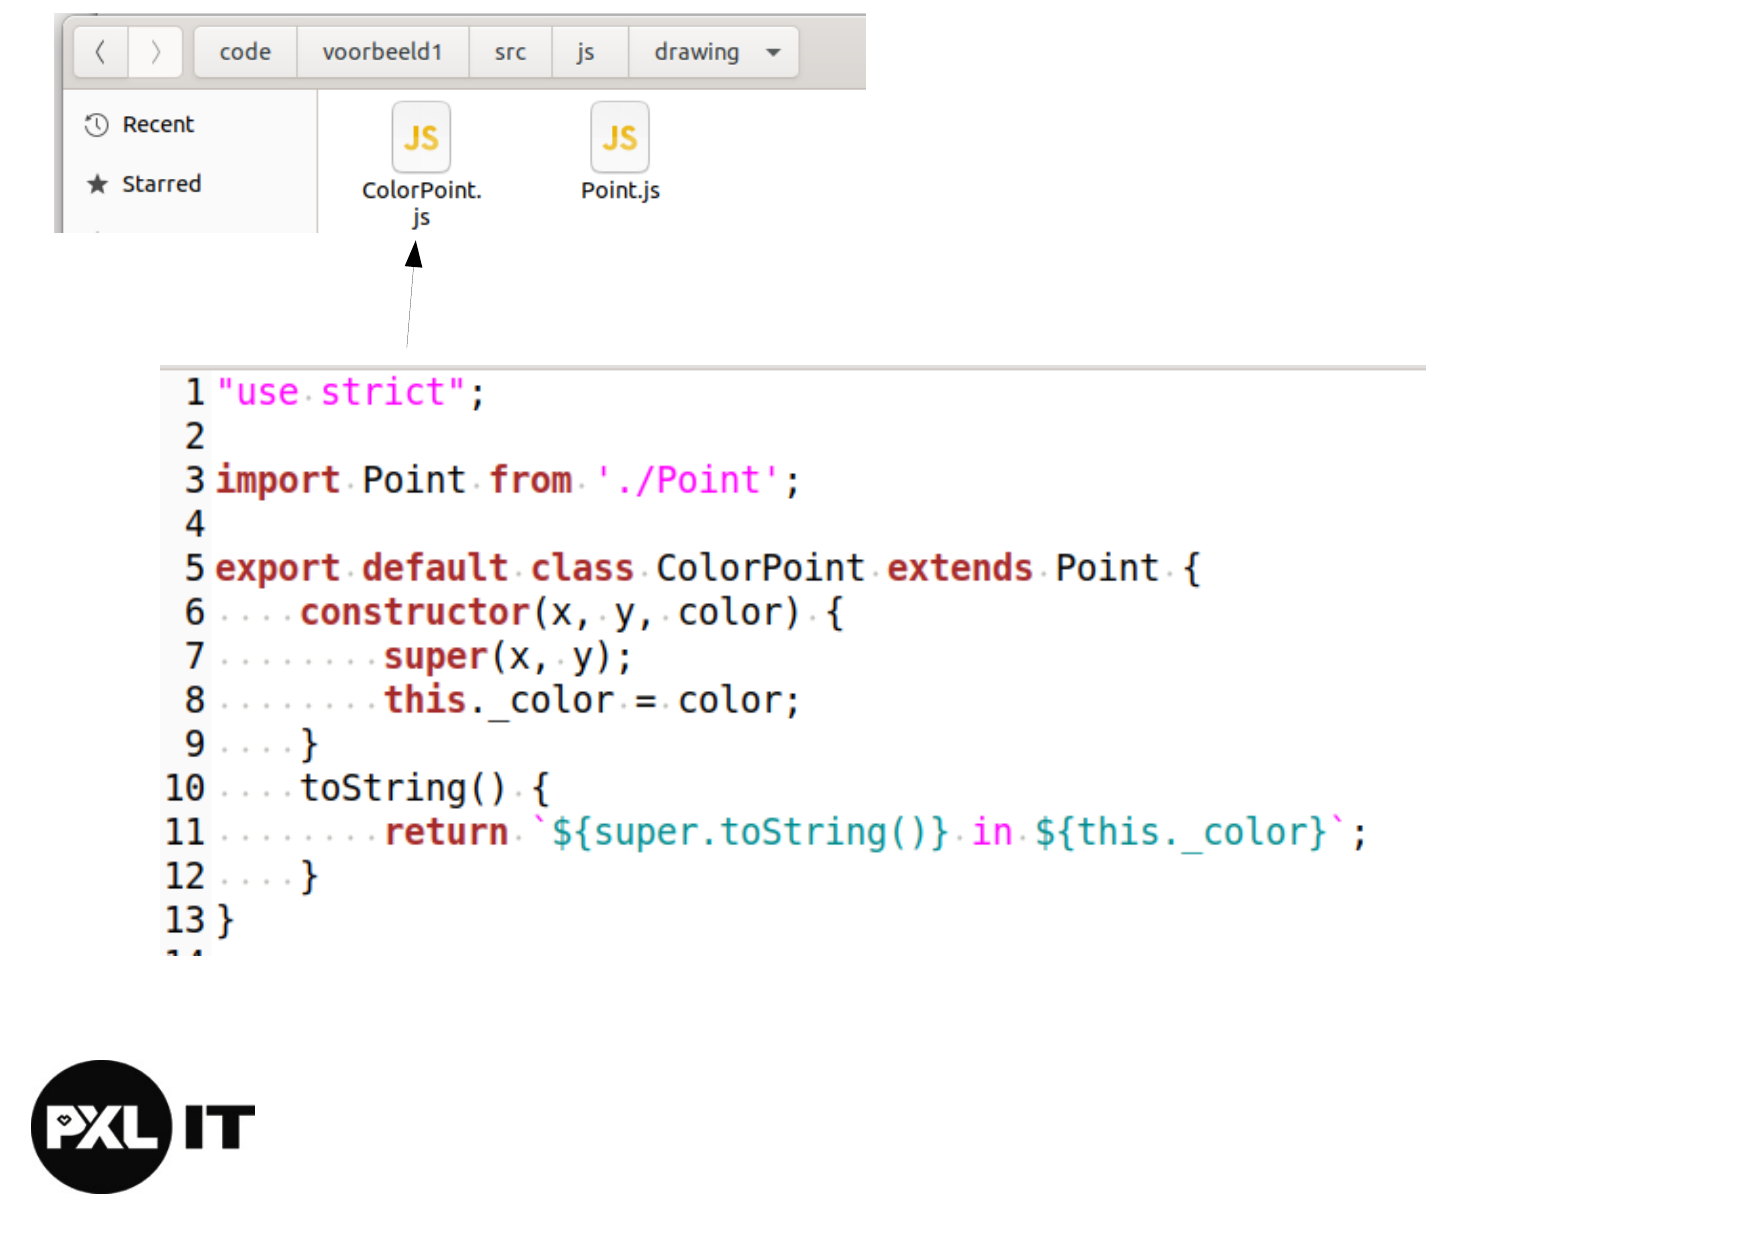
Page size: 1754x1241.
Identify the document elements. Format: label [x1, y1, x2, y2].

picture [160, 365, 1426, 956]
picture [54, 13, 866, 233]
picture [31, 1060, 255, 1194]
